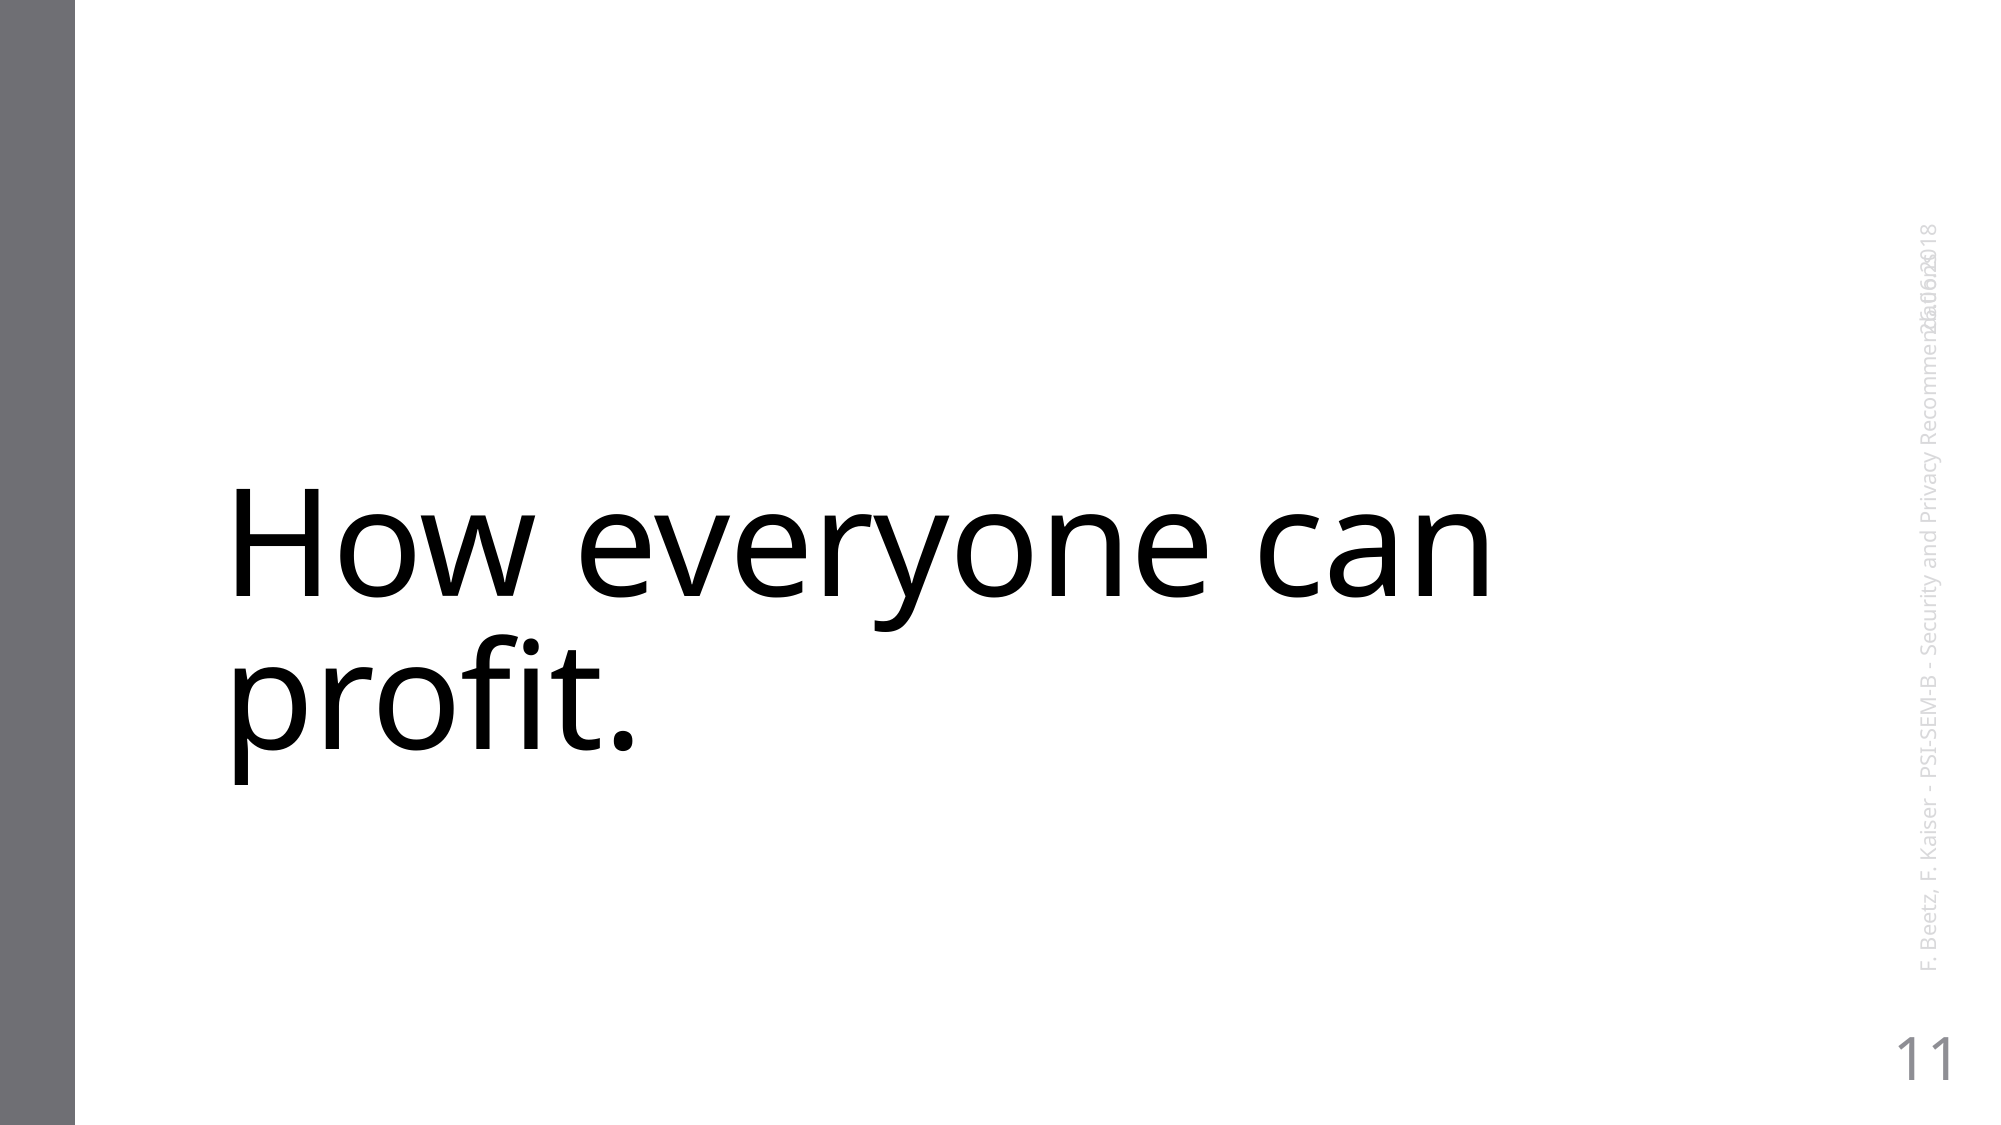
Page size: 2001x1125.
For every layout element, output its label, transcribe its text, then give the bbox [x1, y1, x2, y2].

slide_number 12 [1852, 1012, 2000, 1110]
title How everyone can profit. [206, 124, 1752, 788]
footer F. Beetz, F. Kaiser - PSI-SEM-B - Security and Privacy Recommendations [1897, 37, 1958, 988]
